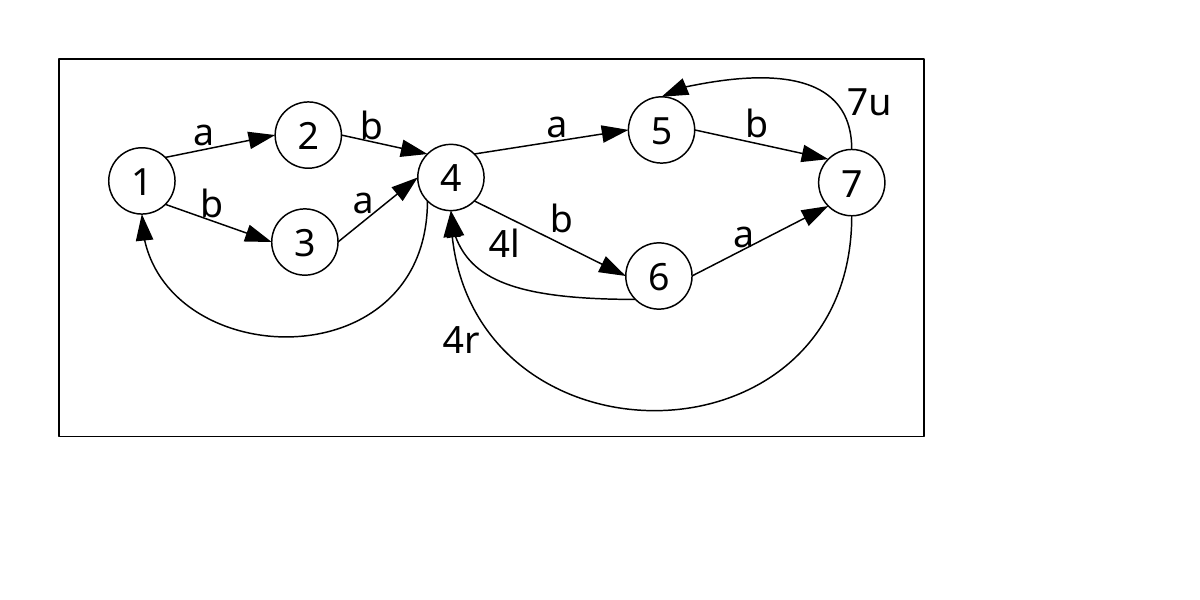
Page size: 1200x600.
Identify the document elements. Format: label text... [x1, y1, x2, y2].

text_box 4l [497, 210, 535, 229]
text_box 4r [428, 305, 493, 366]
text_box a [718, 200, 768, 261]
text_box b [535, 185, 586, 246]
text_box 7 [818, 149, 885, 216]
text_box 7u [832, 67, 904, 128]
text_box 1 [108, 147, 176, 215]
text_box 4 [417, 144, 485, 211]
text_box 3 [271, 208, 338, 276]
text_box b [185, 213, 235, 231]
text_box 6 [625, 242, 693, 310]
text_box a [338, 166, 387, 227]
text_box 4l [473, 210, 535, 271]
text_box [58, 58, 924, 437]
text_box a [178, 98, 228, 159]
text_box 5 [628, 96, 695, 164]
text_box b [185, 169, 236, 228]
text_box 2 [275, 101, 342, 169]
text_box b [730, 90, 781, 151]
text_box a [531, 90, 581, 151]
text_box b [344, 91, 395, 152]
